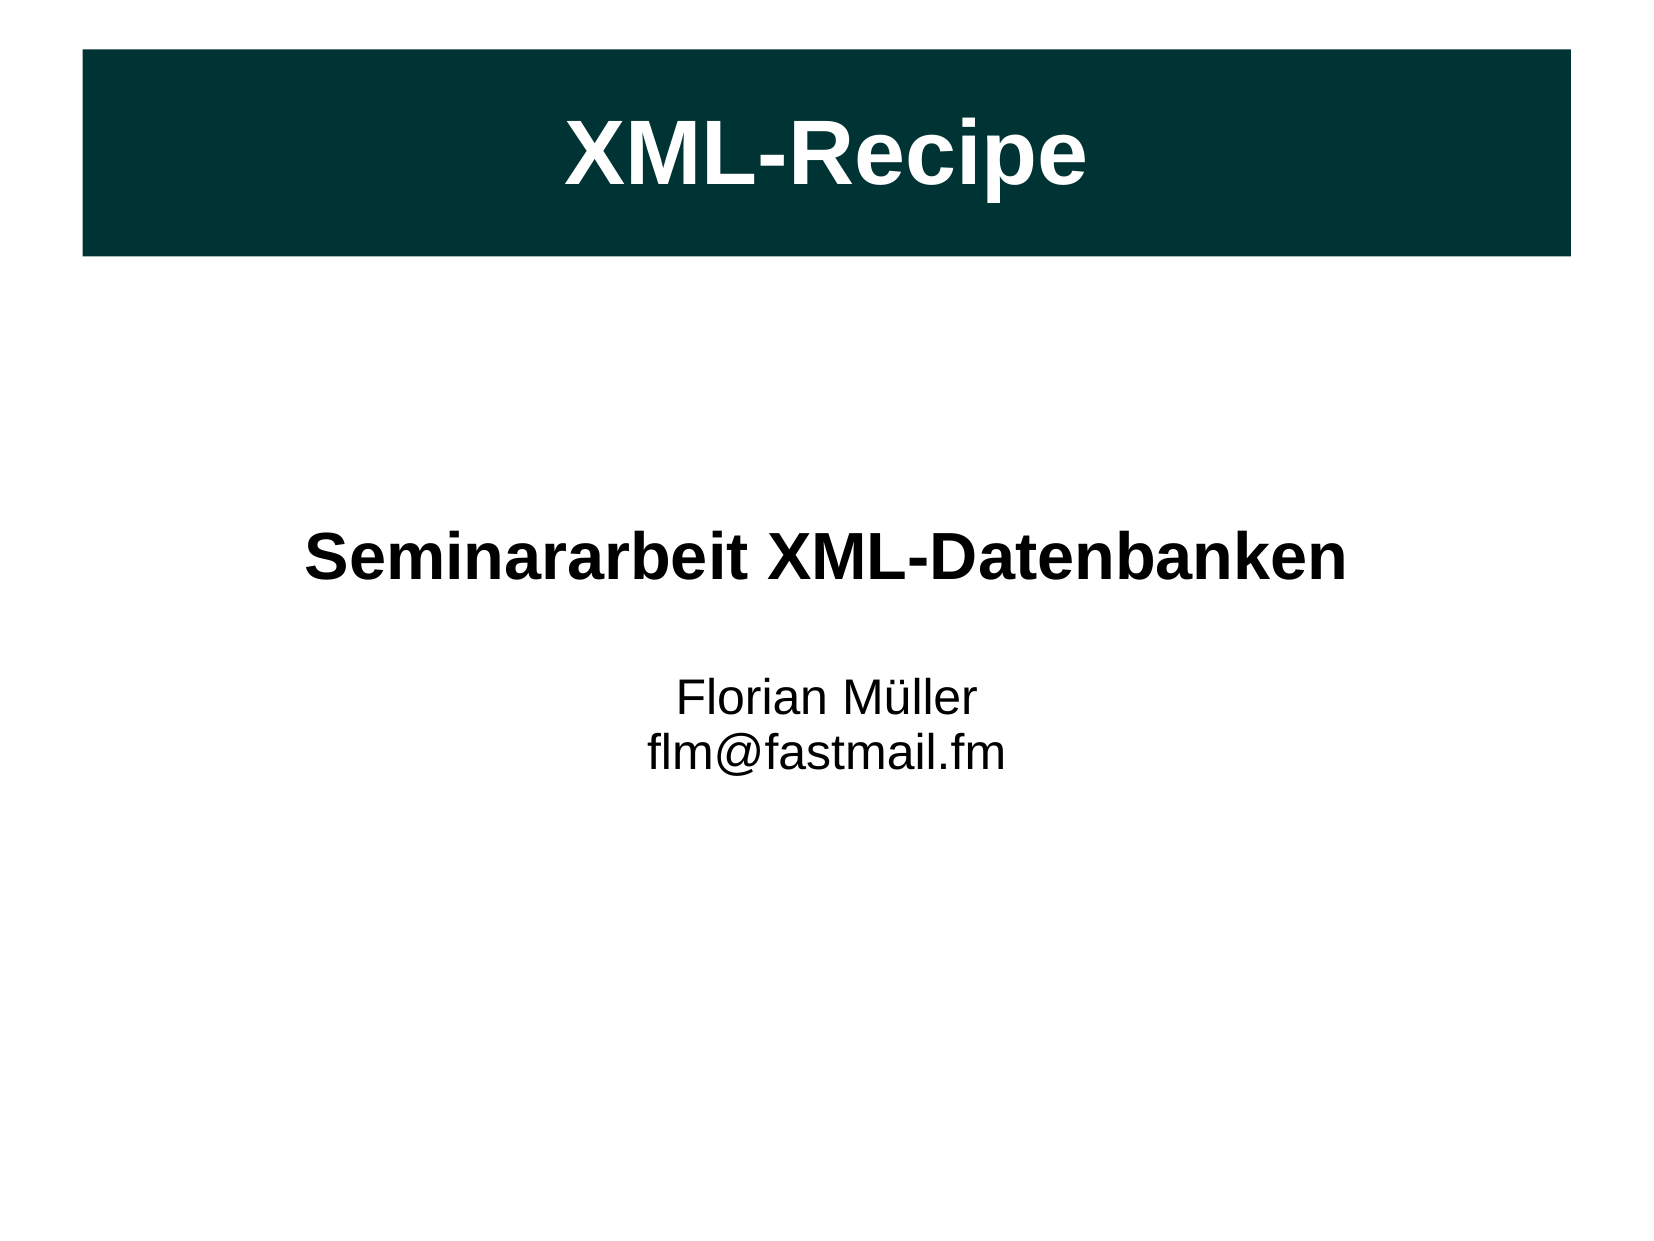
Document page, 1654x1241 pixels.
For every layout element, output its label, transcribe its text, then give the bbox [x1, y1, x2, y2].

subtitle Seminararbeit XML-Datenbanken Florian Müller flm@fastmail.fm [82, 290, 1571, 1010]
title XML-Recipe [82, 49, 1571, 257]
